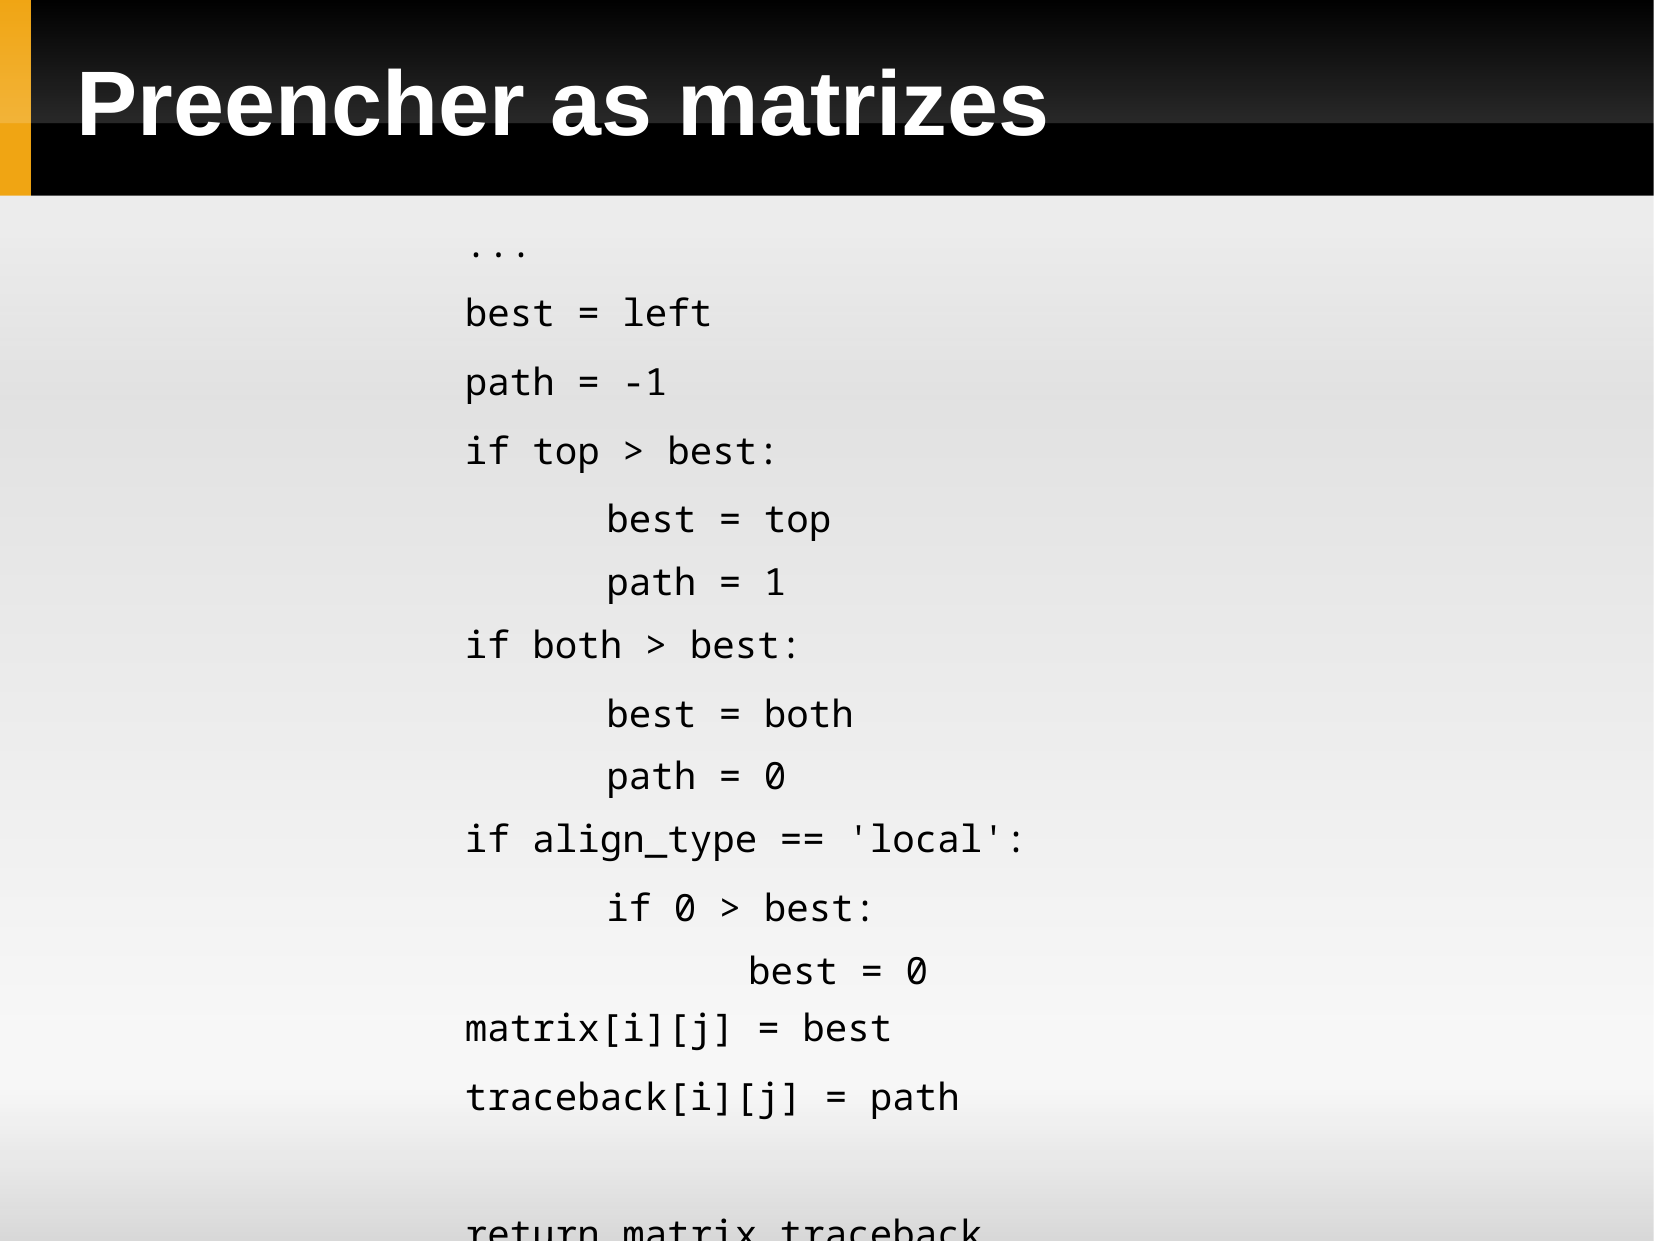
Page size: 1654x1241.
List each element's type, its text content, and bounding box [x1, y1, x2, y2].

picture [830, 1237, 840, 1241]
picture [898, 1229, 909, 1241]
picture [627, 1229, 632, 1241]
picture [920, 1237, 930, 1241]
picture [0, 0, 1654, 1241]
picture [650, 1237, 660, 1241]
picture [493, 1229, 504, 1235]
list ... best = left path = -1 if top > best: best = top path = 1 if both > best: best = both path = 0 if align_type == 'local': if 0 > best: best = 0 matrix[i][j] = best traceback[i][j] = path return matrix,traceback [75, 217, 1564, 1201]
picture [875, 1229, 886, 1235]
title Preencher as matrizes [76, 7, 1565, 200]
picture [635, 1230, 640, 1241]
picture [583, 1229, 593, 1241]
